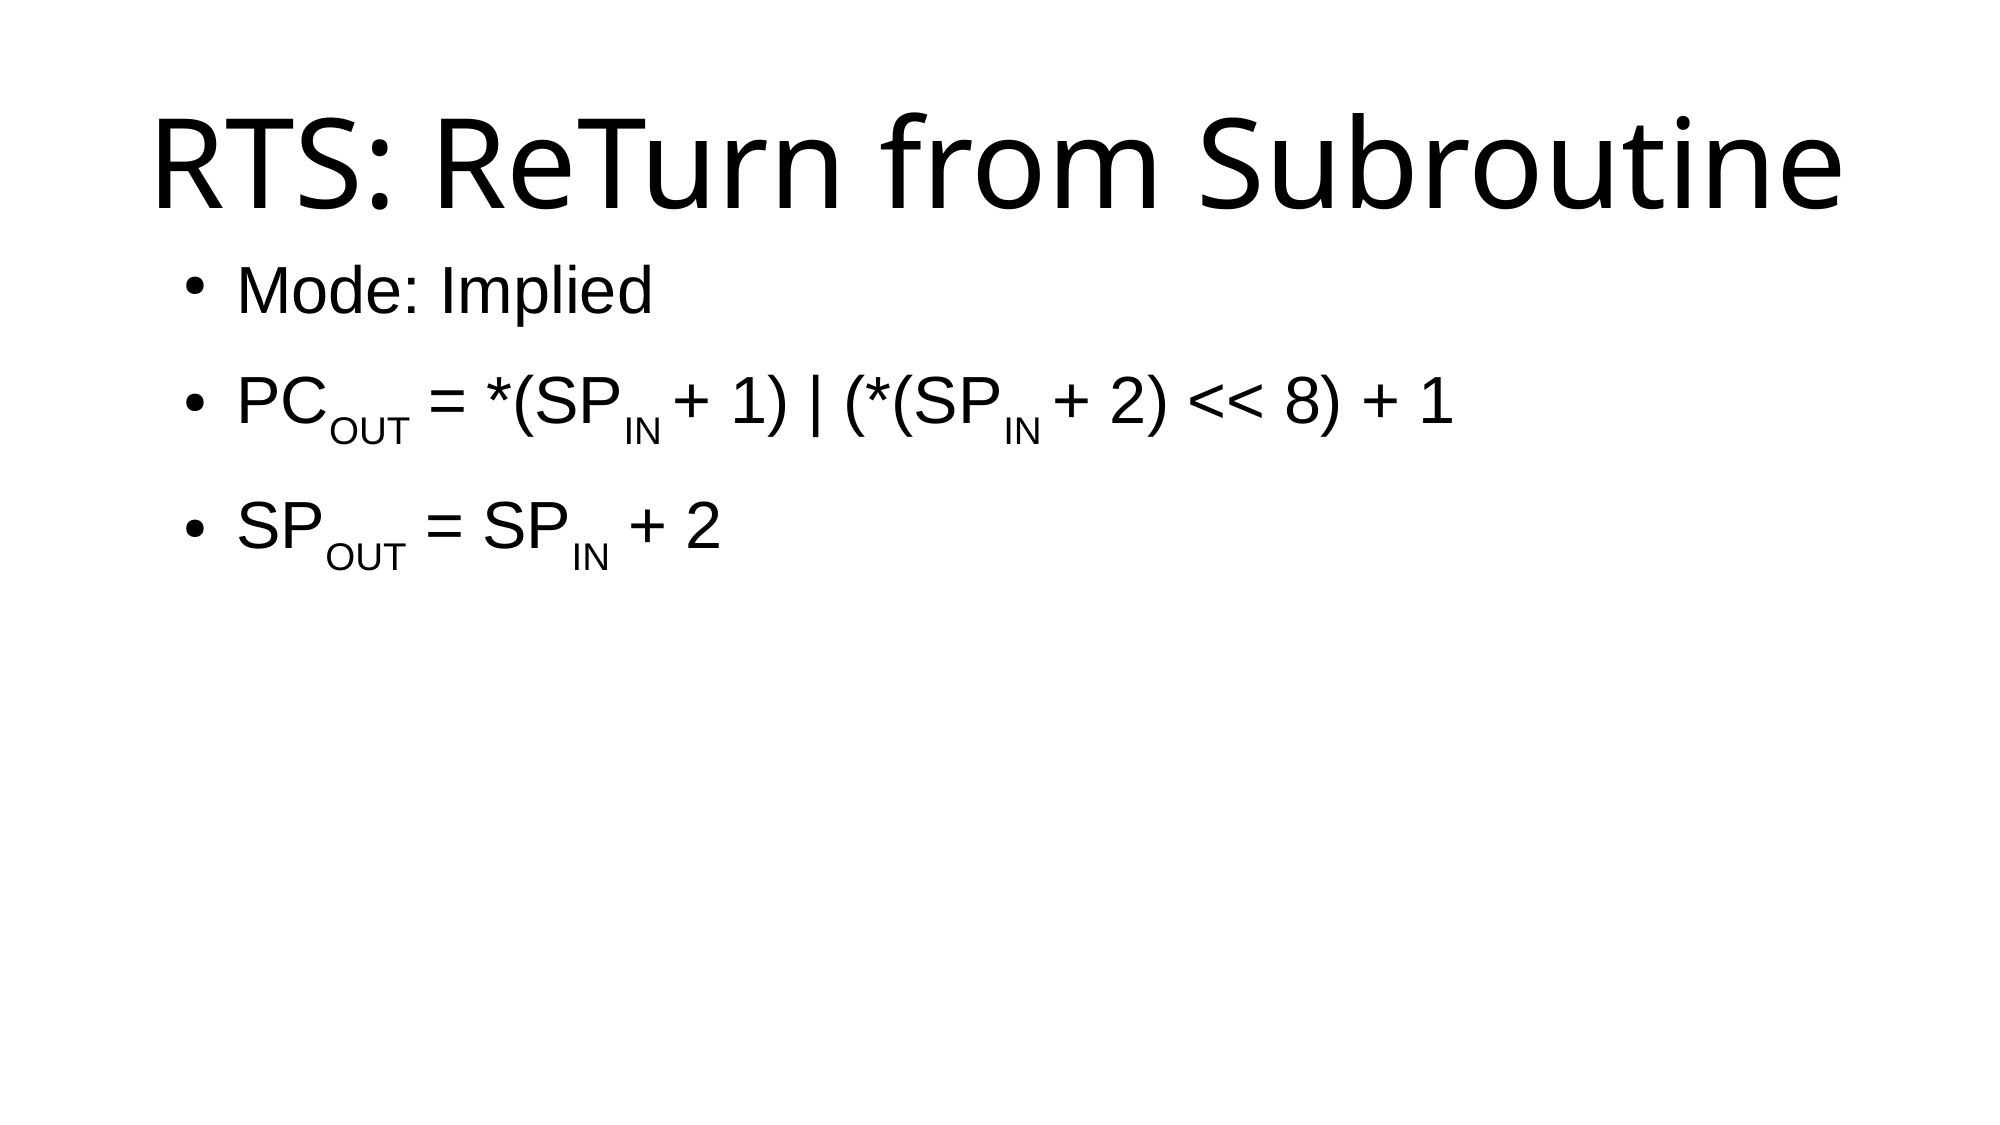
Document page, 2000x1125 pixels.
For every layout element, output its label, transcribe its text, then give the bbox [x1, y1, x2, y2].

title RTS: ReTurn from Subroutine [30, 59, 1966, 278]
list Mode: Implied PCOUT = *(SPIN + 1) | (*(SPIN + 2) << 8) + 1 SPOUT = SPIN + 2 [150, 278, 1876, 1066]
